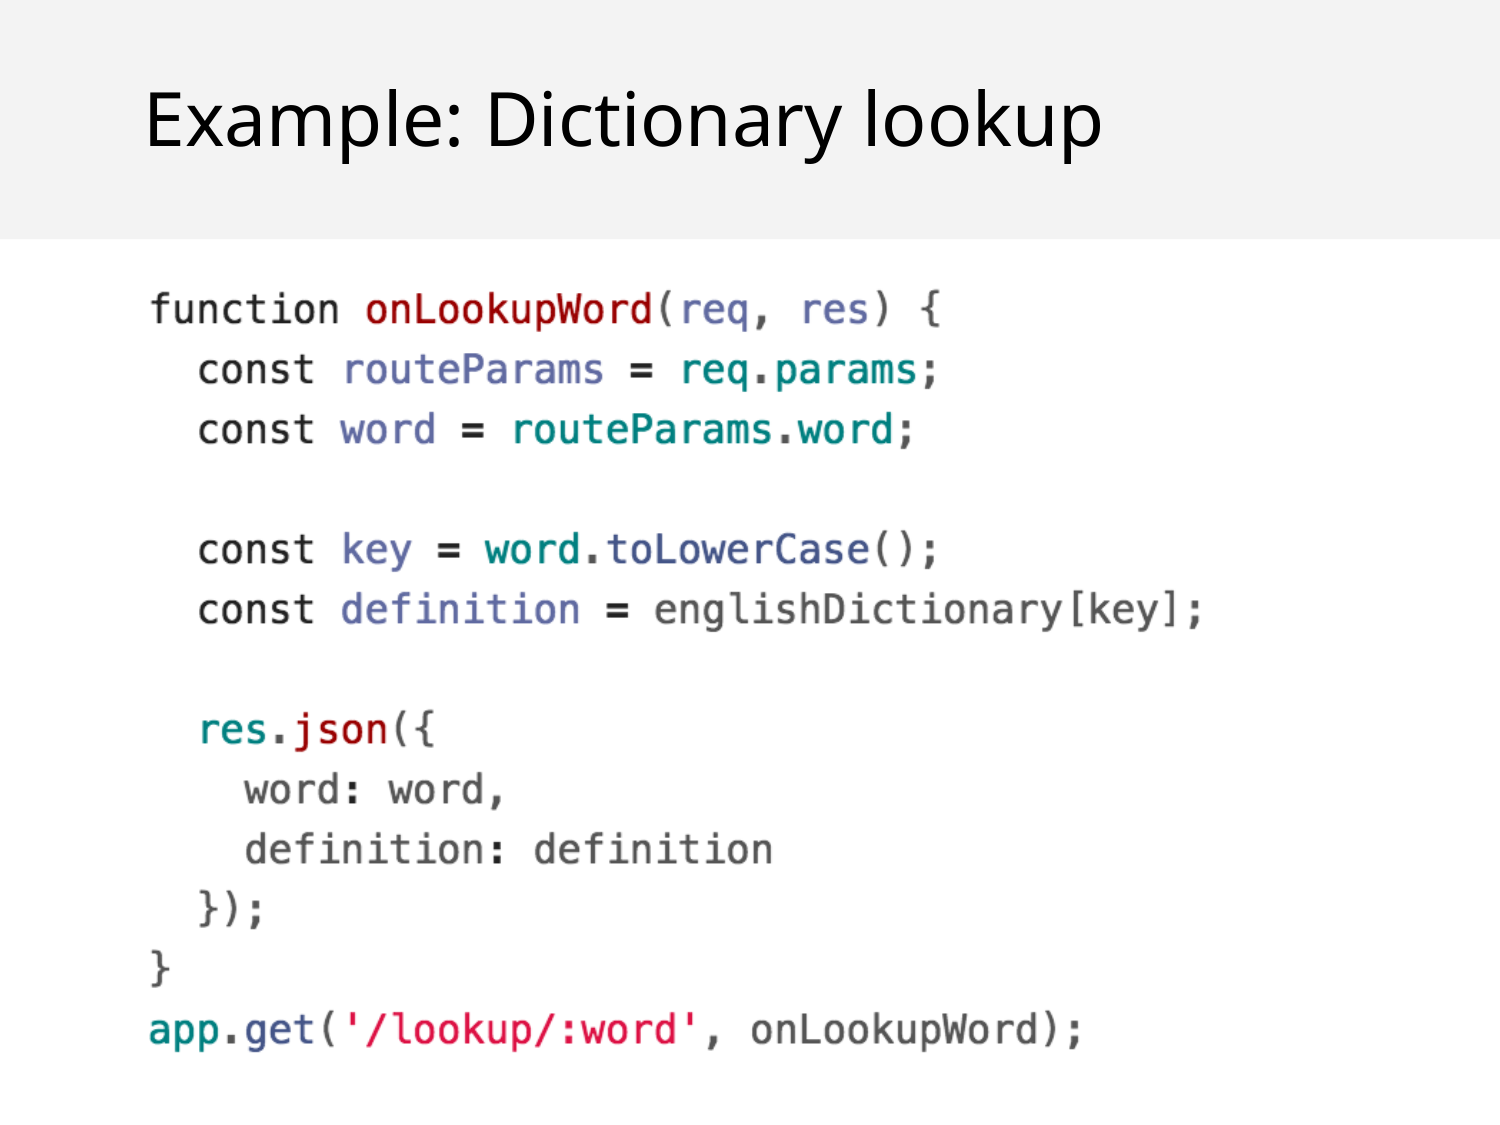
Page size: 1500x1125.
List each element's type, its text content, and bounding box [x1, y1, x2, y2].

picture [128, 272, 1234, 1098]
title Example: Dictionary lookup [128, 56, 1372, 183]
